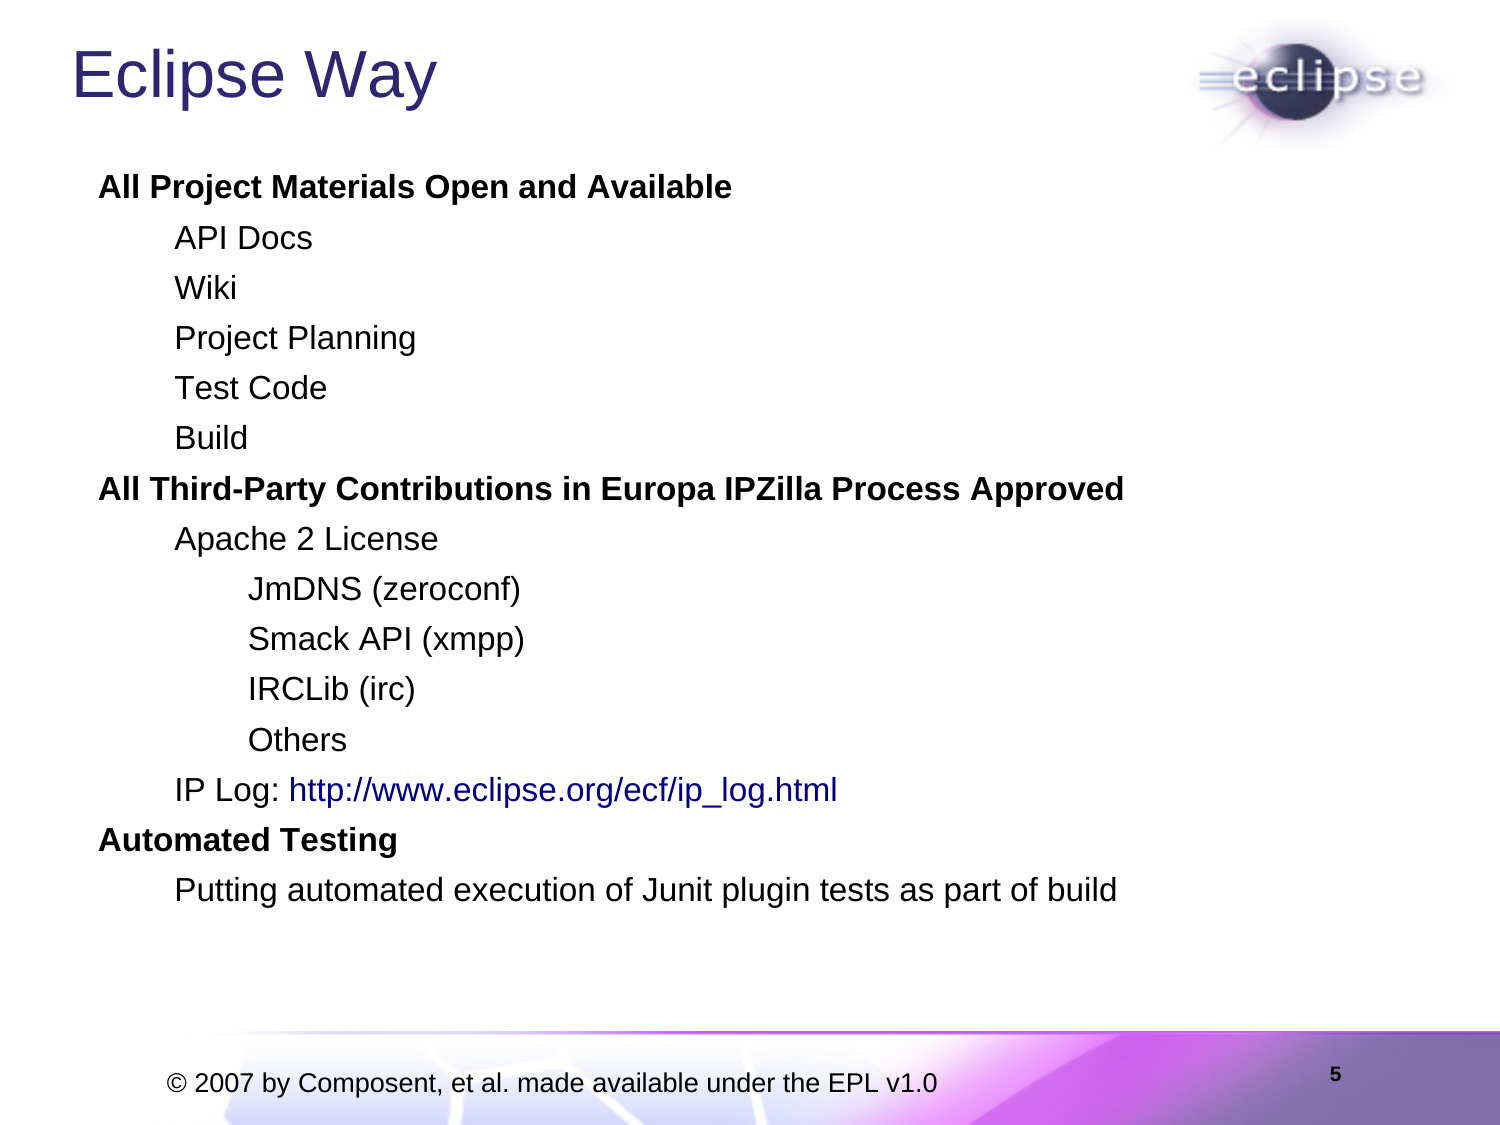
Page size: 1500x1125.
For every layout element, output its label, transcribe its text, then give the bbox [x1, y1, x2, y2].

list All Project Materials Open and Available API Docs Wiki Project Planning Test Code Build All Third-Party Contributions in Europa IPZilla Process Approved Apache 2 License JmDNS (zeroconf) Smack API (xmpp) IRCLib (irc) Others IP Log: http://www.eclipse.org/ecf/ip_log.html Automated Testing Putting automated execution of Junit plugin tests as part of build [97, 170, 1388, 1053]
picture [1164, 17, 1465, 152]
title Eclipse Way [56, 40, 1386, 131]
picture [92, 1031, 1500, 1125]
